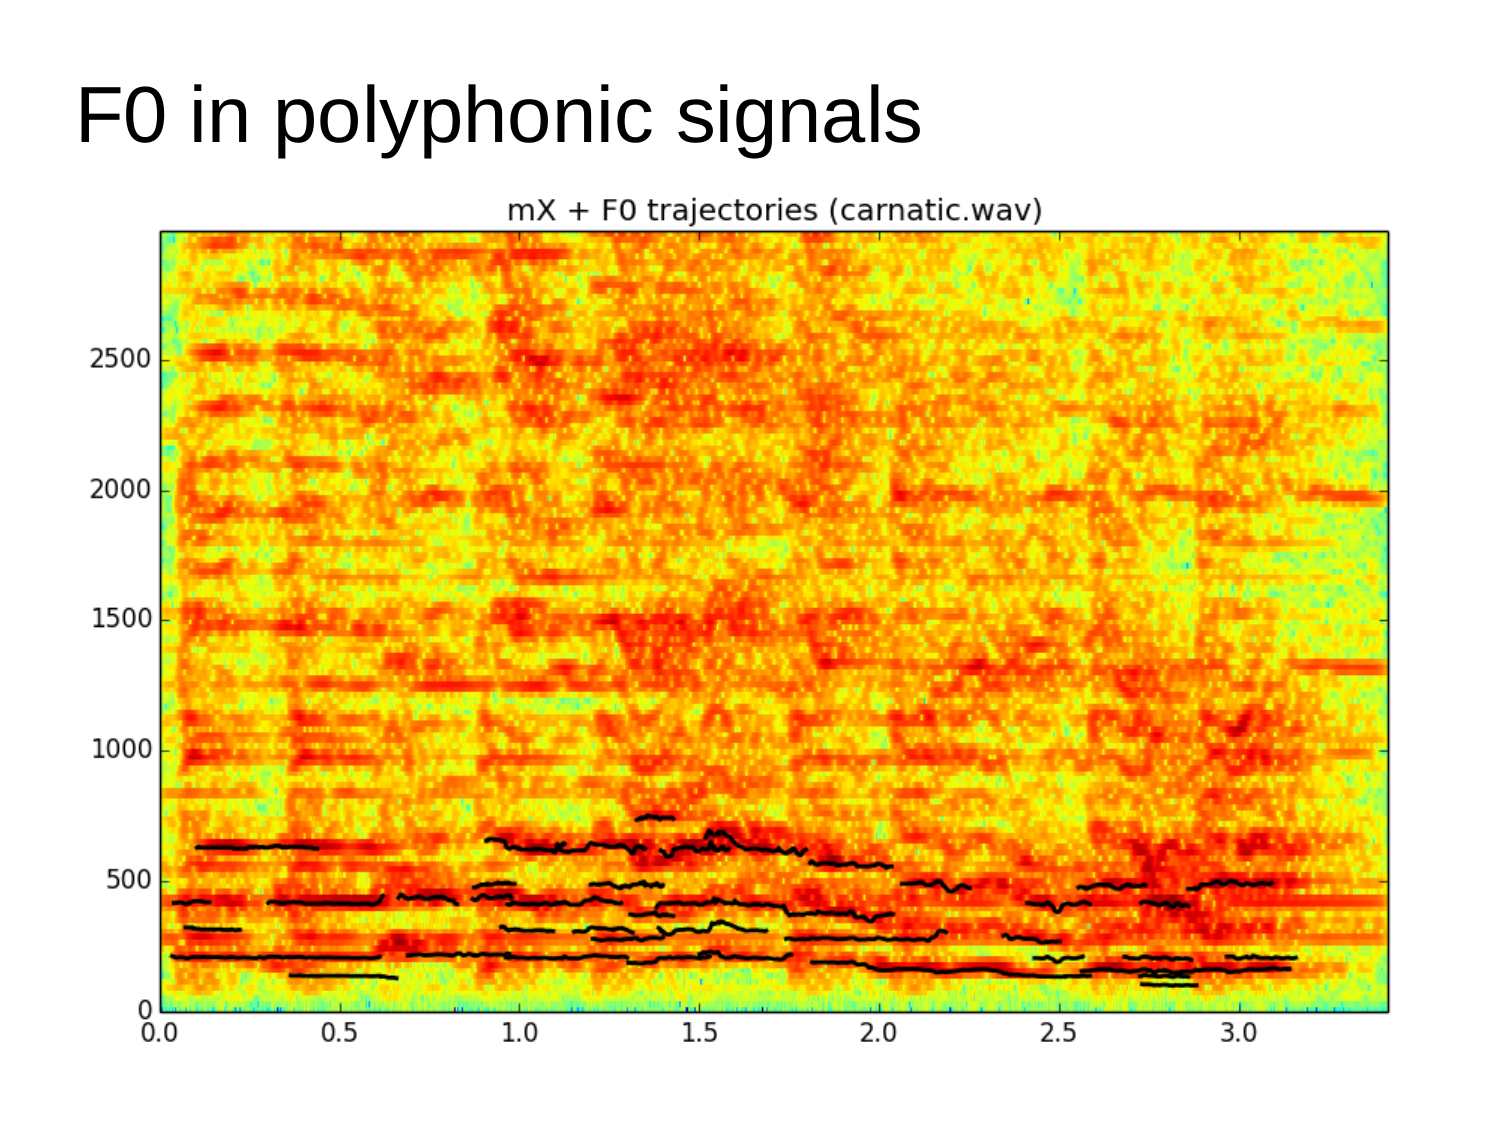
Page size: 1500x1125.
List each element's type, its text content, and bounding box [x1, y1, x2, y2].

picture [64, 171, 1415, 1072]
title F0 in polyphonic signals [75, 21, 1425, 209]
